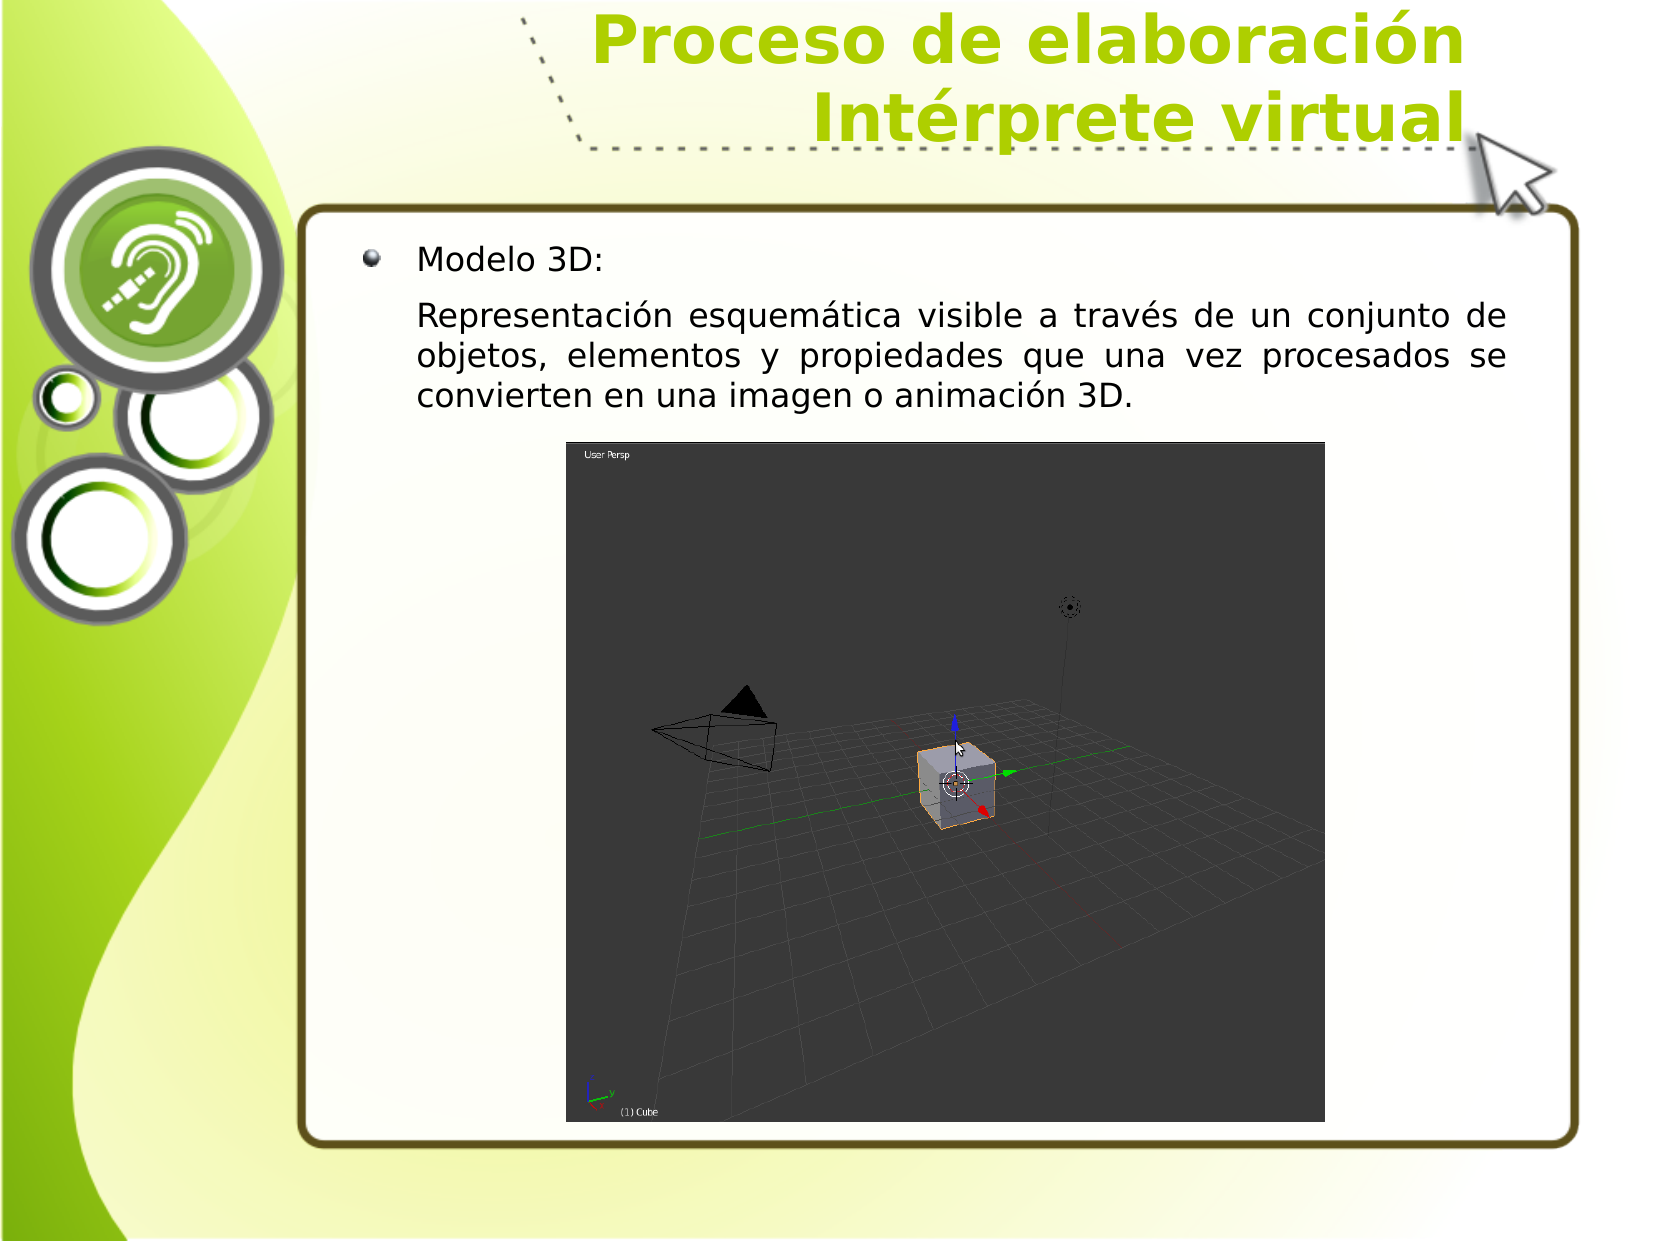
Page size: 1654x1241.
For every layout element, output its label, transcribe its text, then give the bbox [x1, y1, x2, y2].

picture [0, 0, 1654, 1241]
text_box Proceso de elaboración Intérprete virtual [561, 0, 1506, 165]
text_box Modelo 3D: Representación esquemática visible a través de un conjunto de objetos, elementos y propiedades que una vez procesados se convierten en una imagen o animación 3D. [330, 230, 1524, 473]
